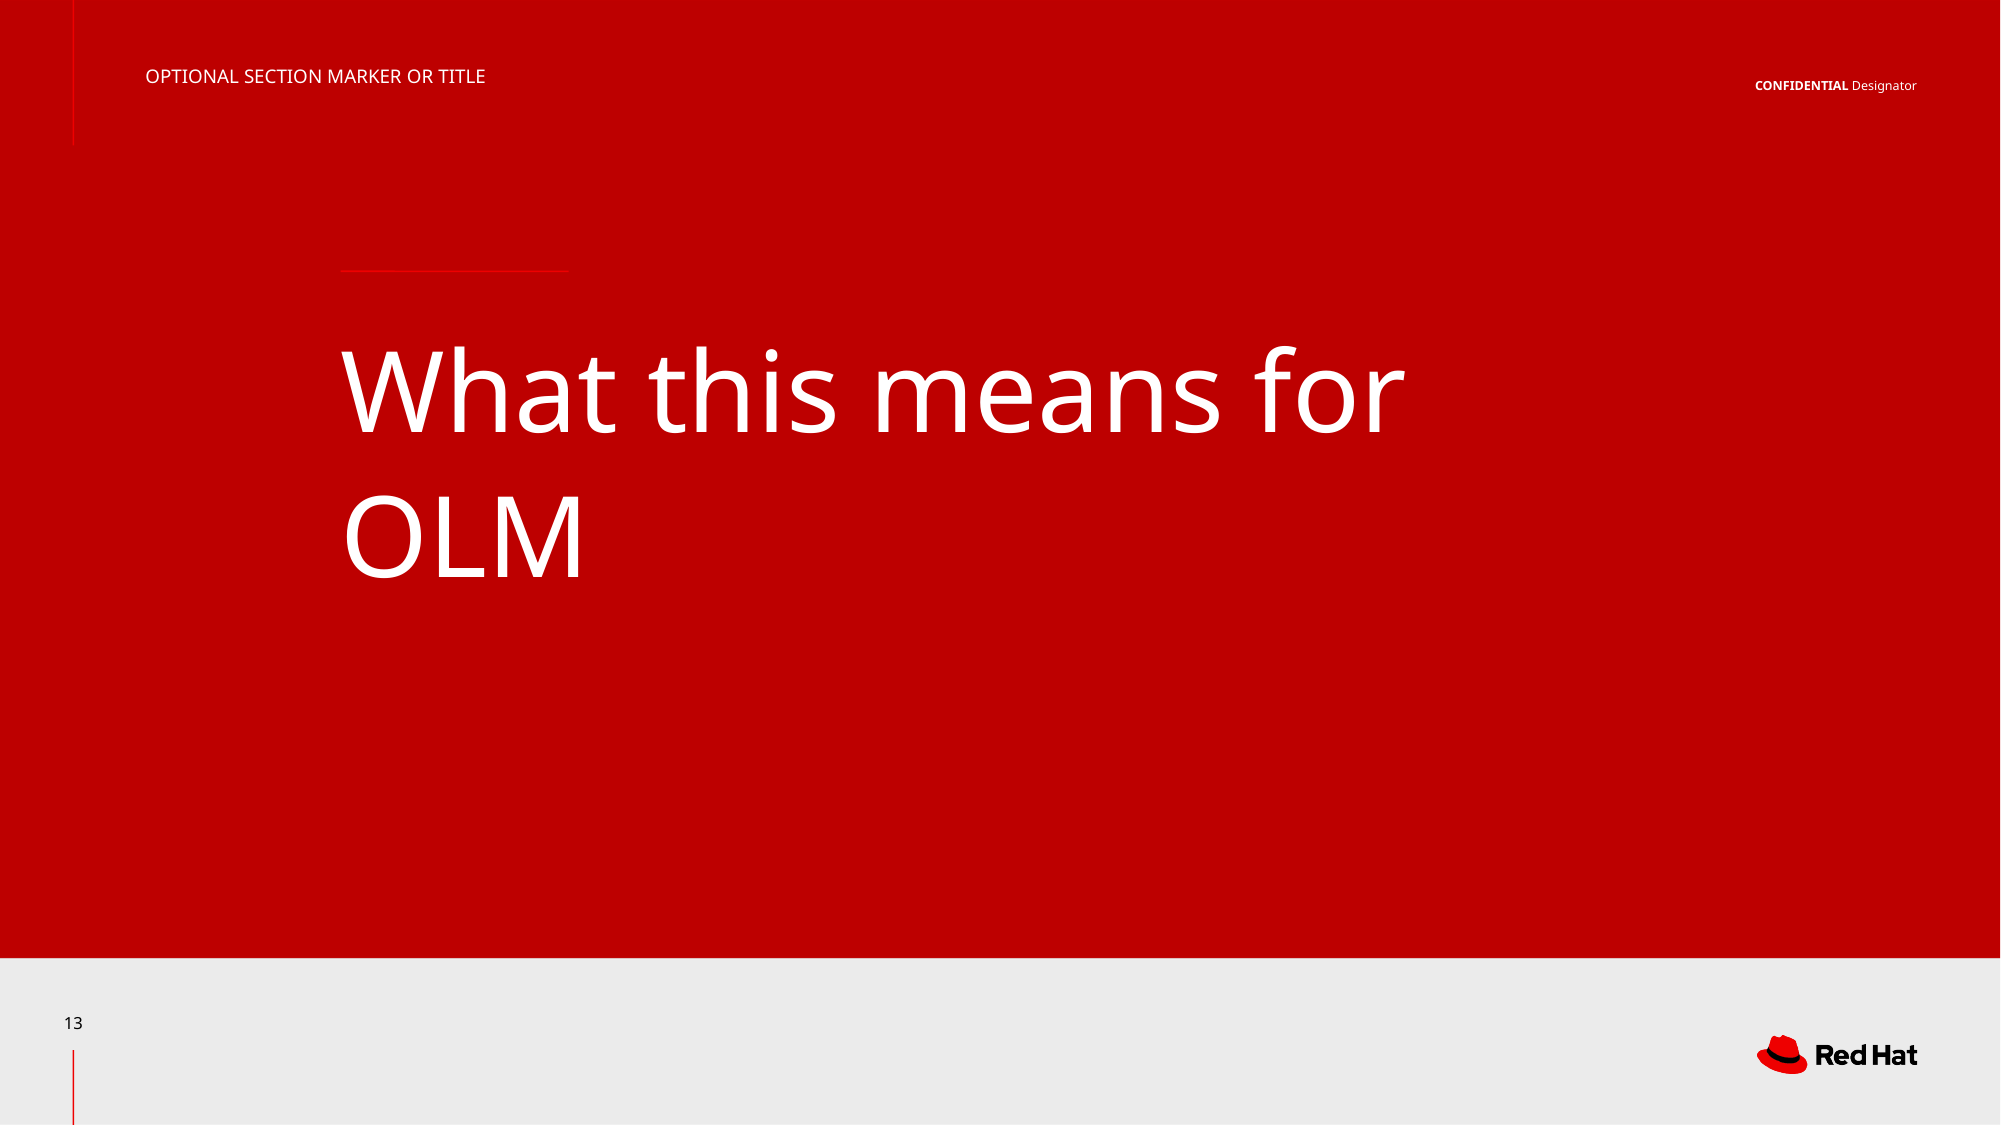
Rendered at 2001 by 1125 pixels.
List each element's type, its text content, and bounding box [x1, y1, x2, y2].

picture [0, 0, 2001, 1125]
subtitle OPTIONAL SECTION MARKER OR TITLE [73, 9, 919, 143]
slide_number <number> [13, 1012, 134, 1036]
title What this means for OLM [340, 308, 1652, 813]
